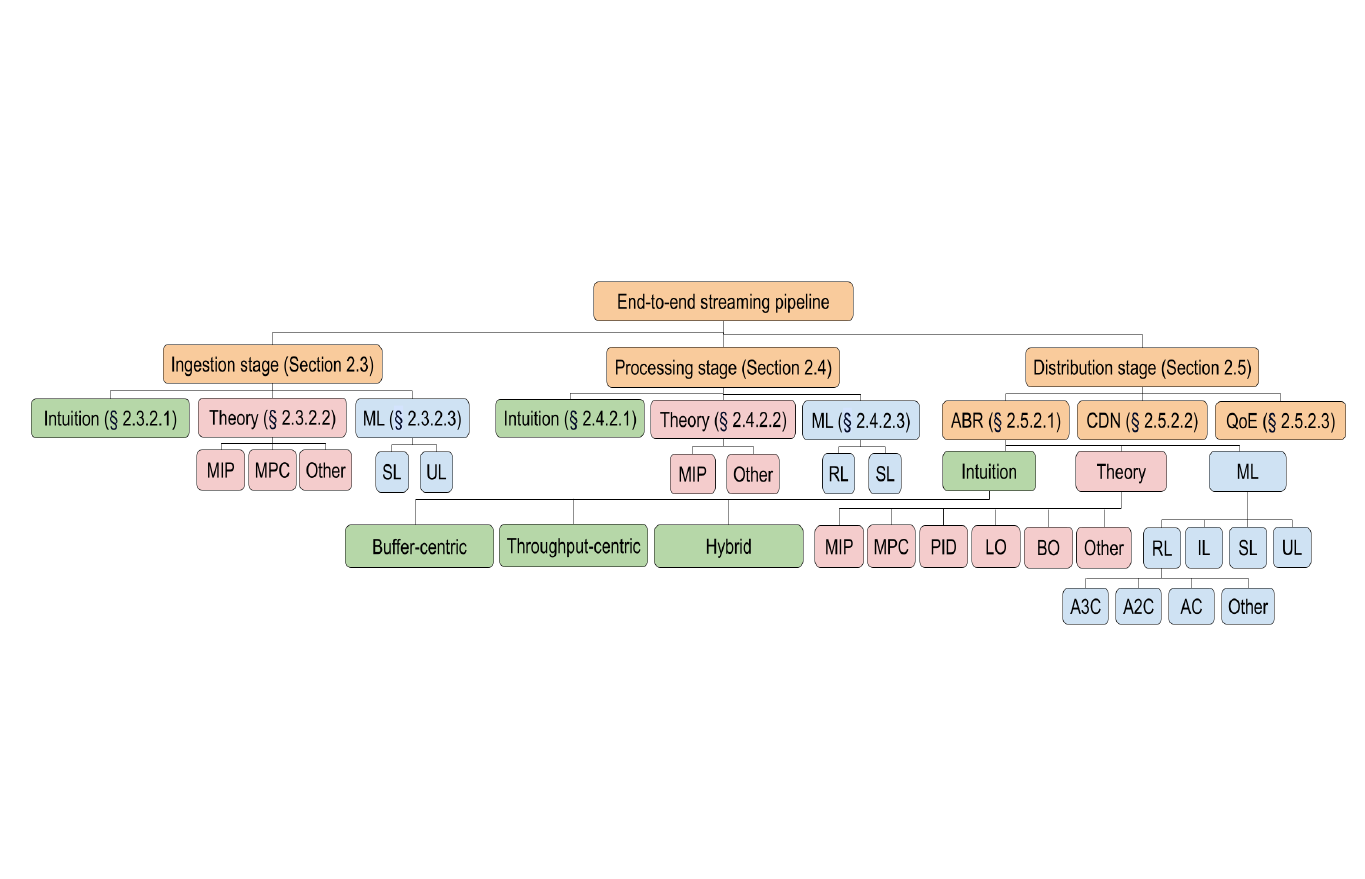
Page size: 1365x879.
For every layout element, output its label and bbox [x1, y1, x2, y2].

picture [0, 274, 1351, 632]
